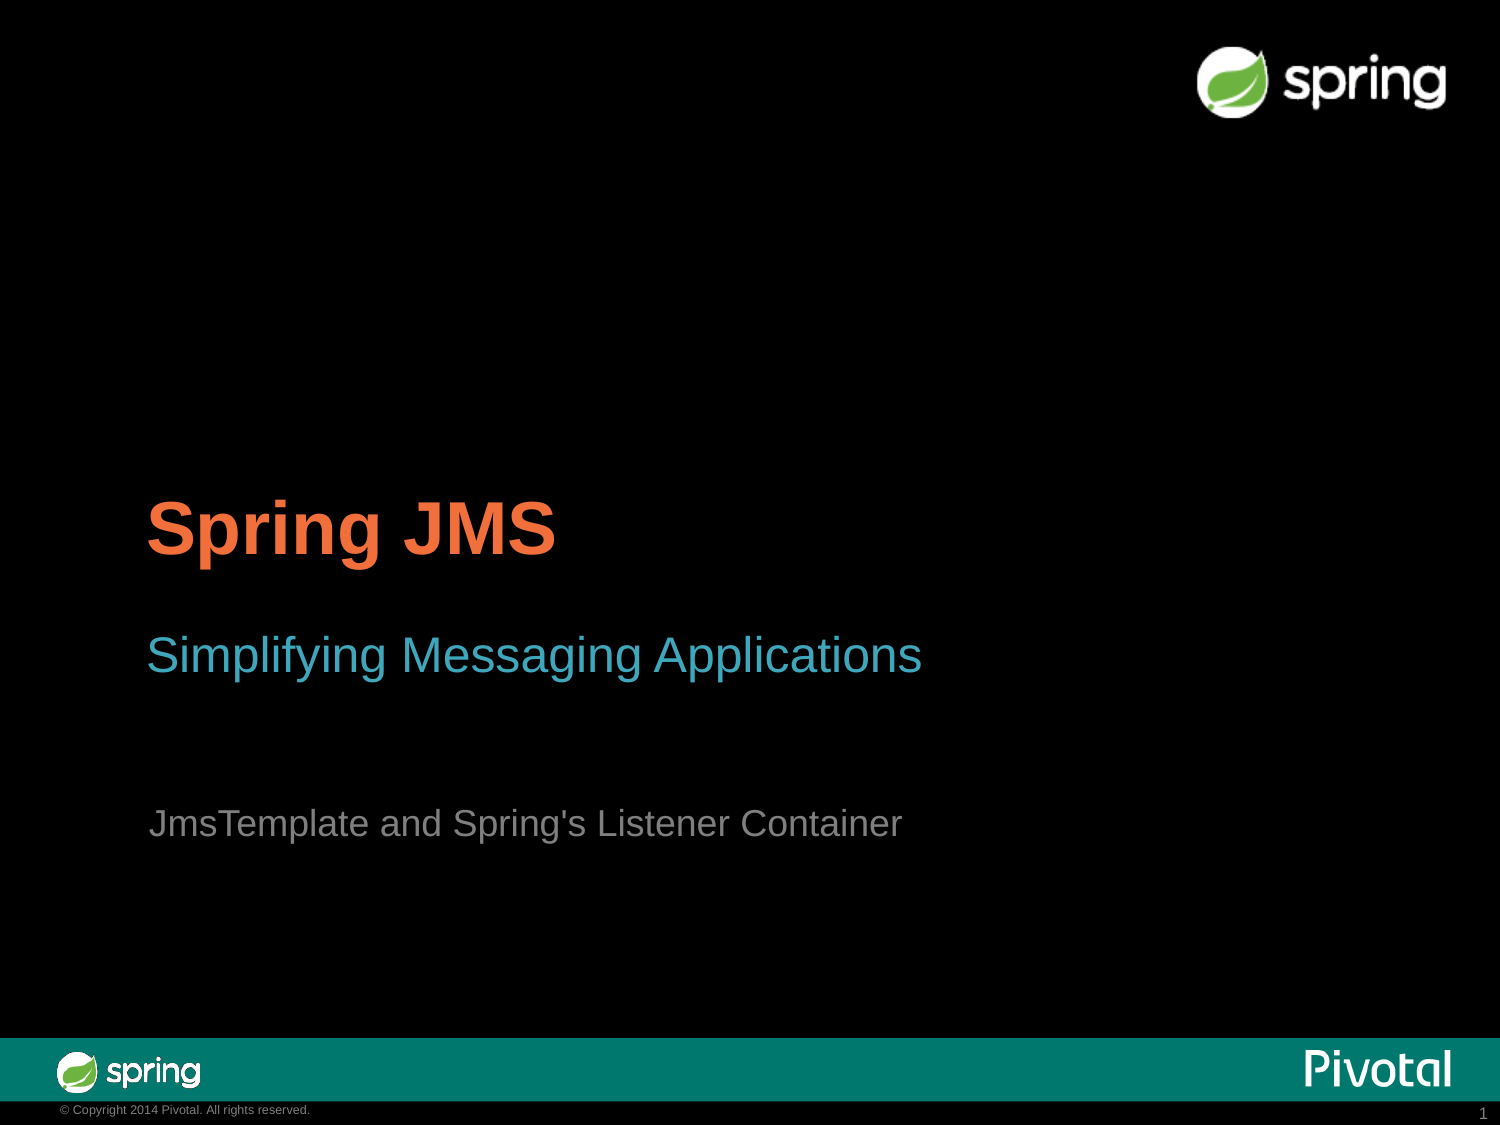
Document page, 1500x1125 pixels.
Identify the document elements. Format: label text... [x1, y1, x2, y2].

picture [32, 1041, 210, 1103]
list JmsTemplate and Spring's Listener Container [148, 798, 974, 889]
text_box Simplifying Messaging Applications [146, 622, 1139, 683]
title Spring JMS [146, 405, 866, 571]
picture [1304, 1047, 1452, 1090]
picture [1155, 28, 1465, 136]
